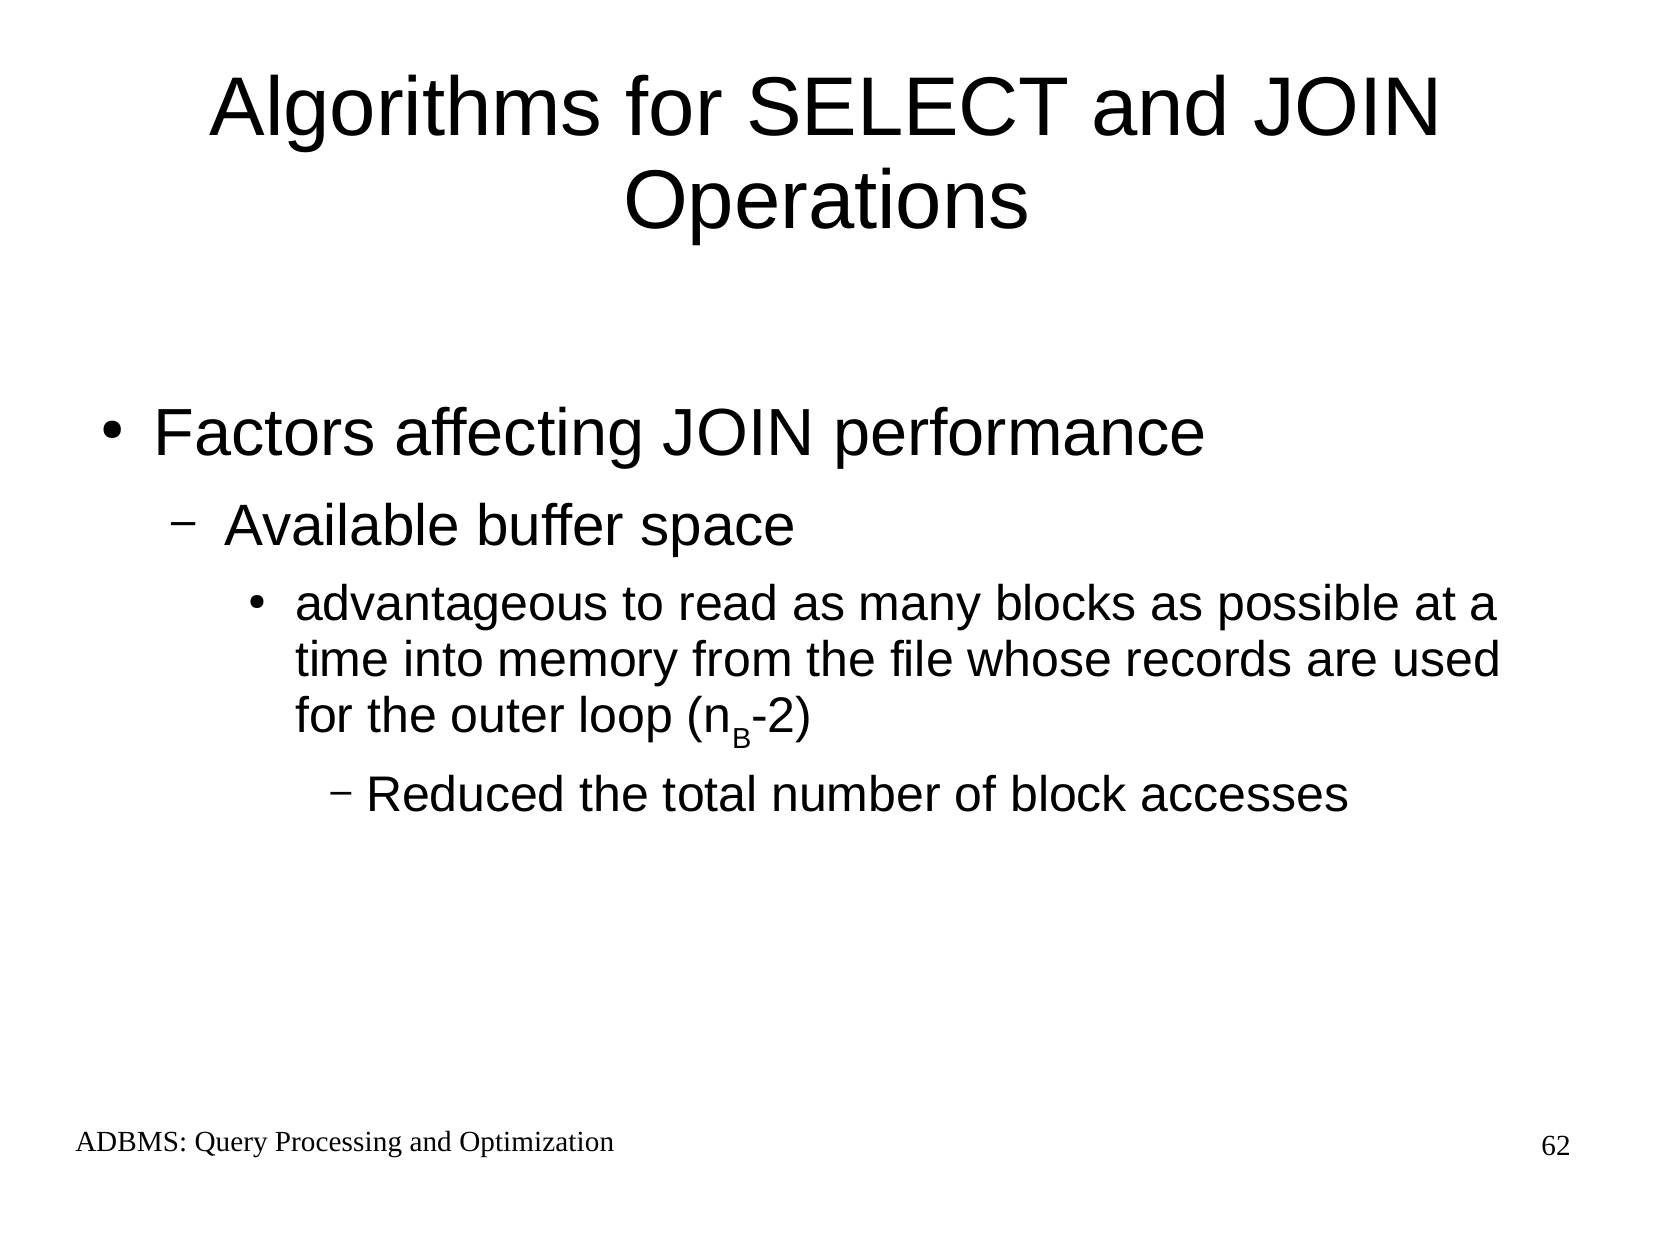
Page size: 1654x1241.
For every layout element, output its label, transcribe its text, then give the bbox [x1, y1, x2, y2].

list Factors affecting JOIN performance Available buffer space advantageous to read as many blocks as possible at a time into memory from the file whose records are used for the outer loop (nB-2) Reduced the total number of block accesses [82, 290, 1571, 1051]
title Algorithms for SELECT and JOIN Operations [82, 49, 1571, 257]
